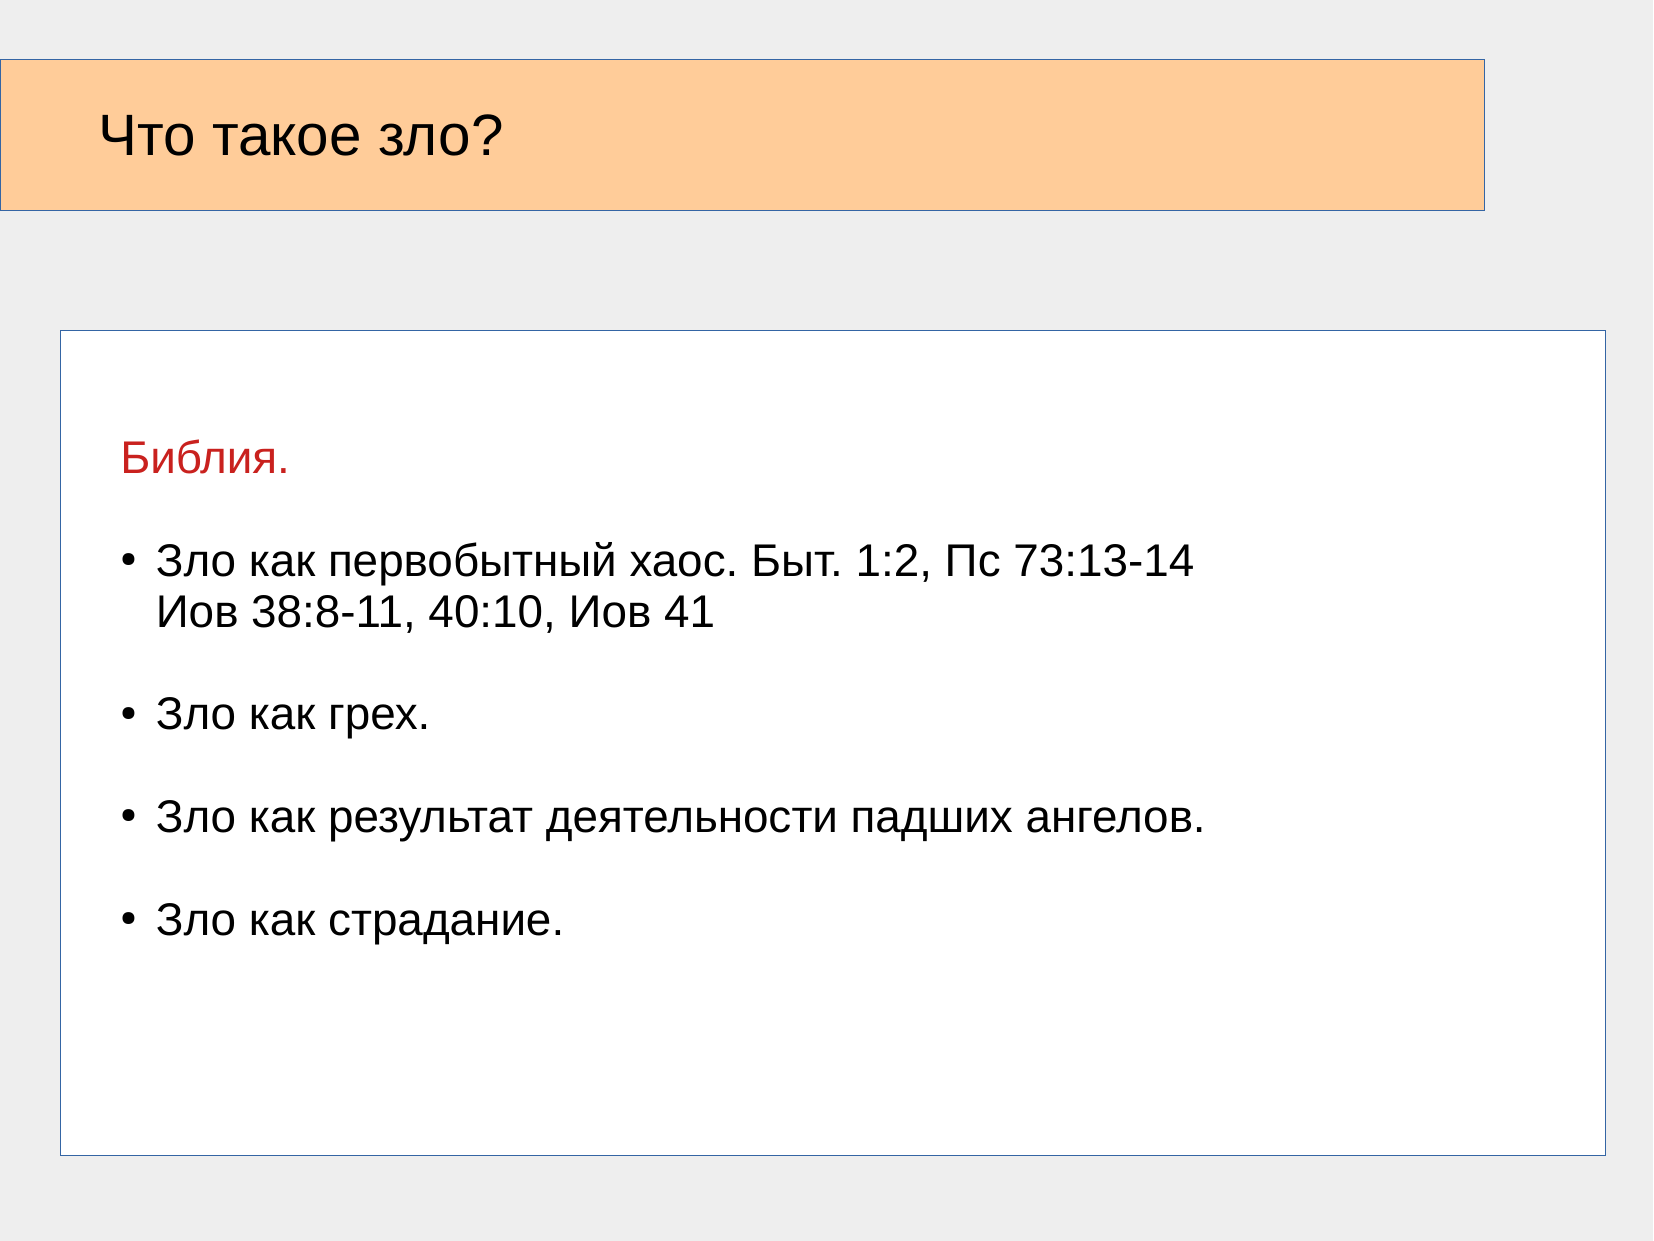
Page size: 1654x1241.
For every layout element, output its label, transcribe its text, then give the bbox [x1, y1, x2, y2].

subtitle Библия. Зло как первобытный хаос. Быт. 1:2, Пс 73:13-14 Иов 38:8-11, 40:10, Иов 41 Зло как грех. Зло как результат деятельности падших ангелов. Зло как страдание. [120, 432, 1501, 1127]
text_box [60, 330, 1606, 1156]
text_box Что такое зло? [0, 59, 1485, 211]
